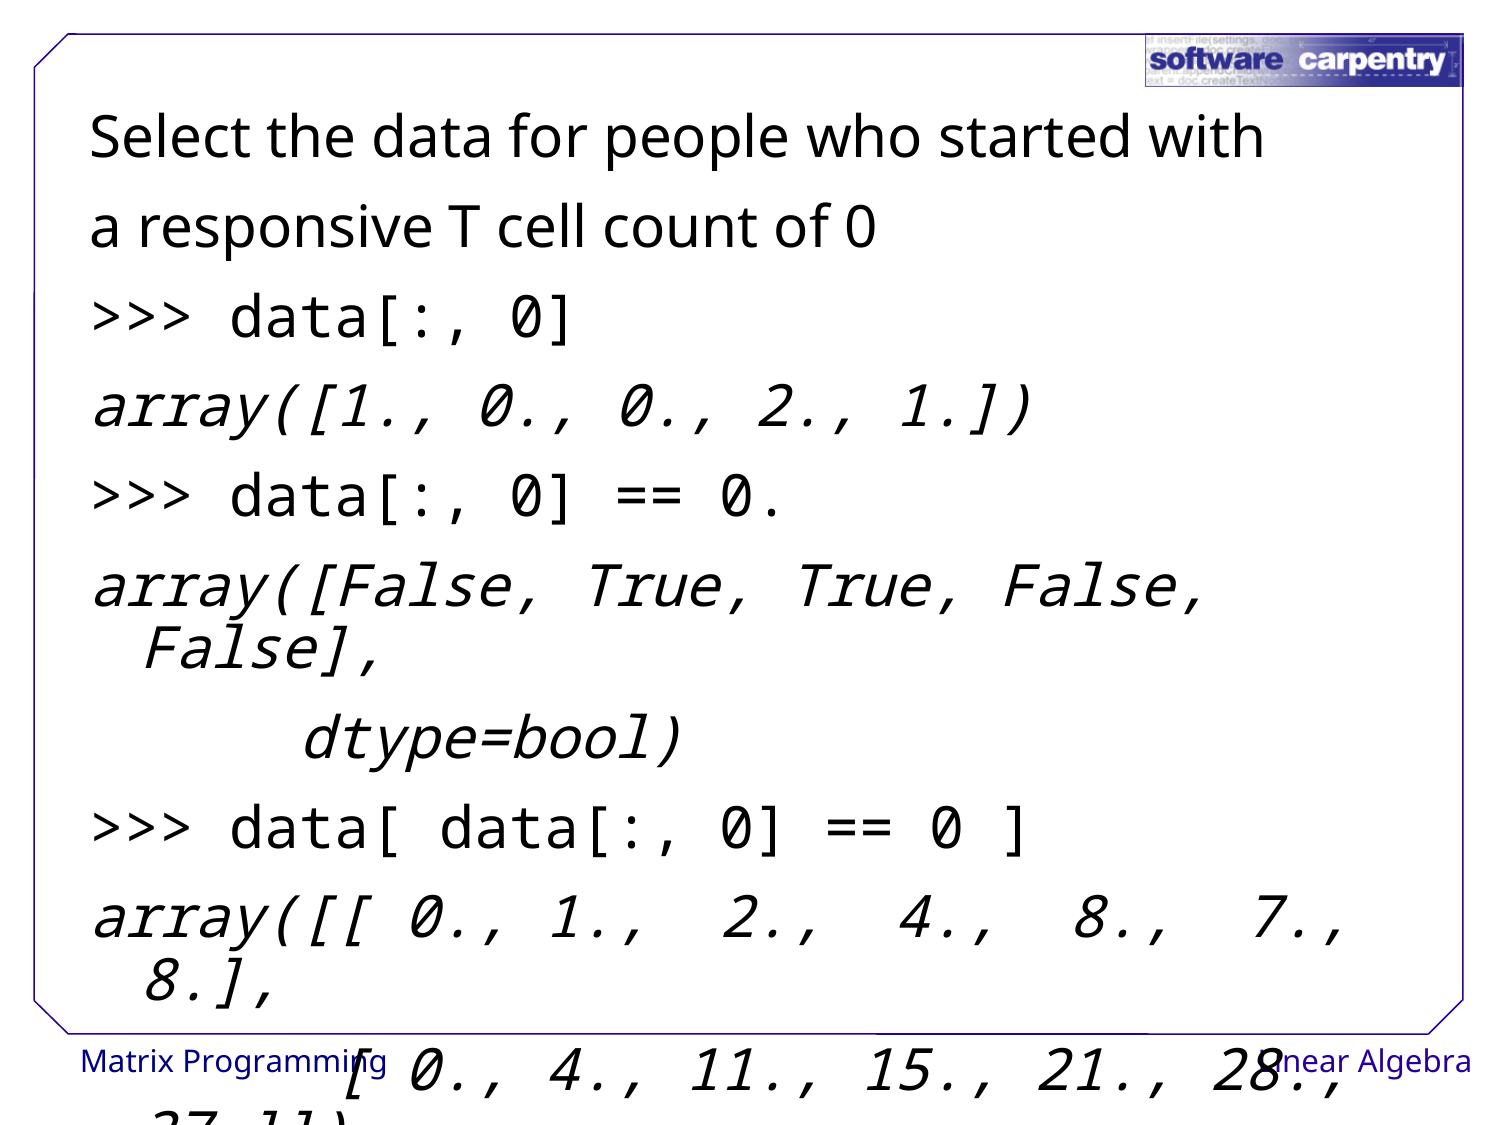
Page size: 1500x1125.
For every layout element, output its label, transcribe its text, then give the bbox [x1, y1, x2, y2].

picture [1145, 33, 1464, 87]
list Select the data for people who started with a responsive T cell count of 0 >>> data[:, 0] array([1., 0., 0., 2., 1.]) >>> data[:, 0] == 0. array([False, True, True, False, False], dtype=bool) >>> data[ data[:, 0] == 0 ] array([[ 0., 1., 2., 4., 8., 7., 8.], [ 0., 4., 11., 15., 21., 28., 37.]]) [75, 99, 1426, 1013]
